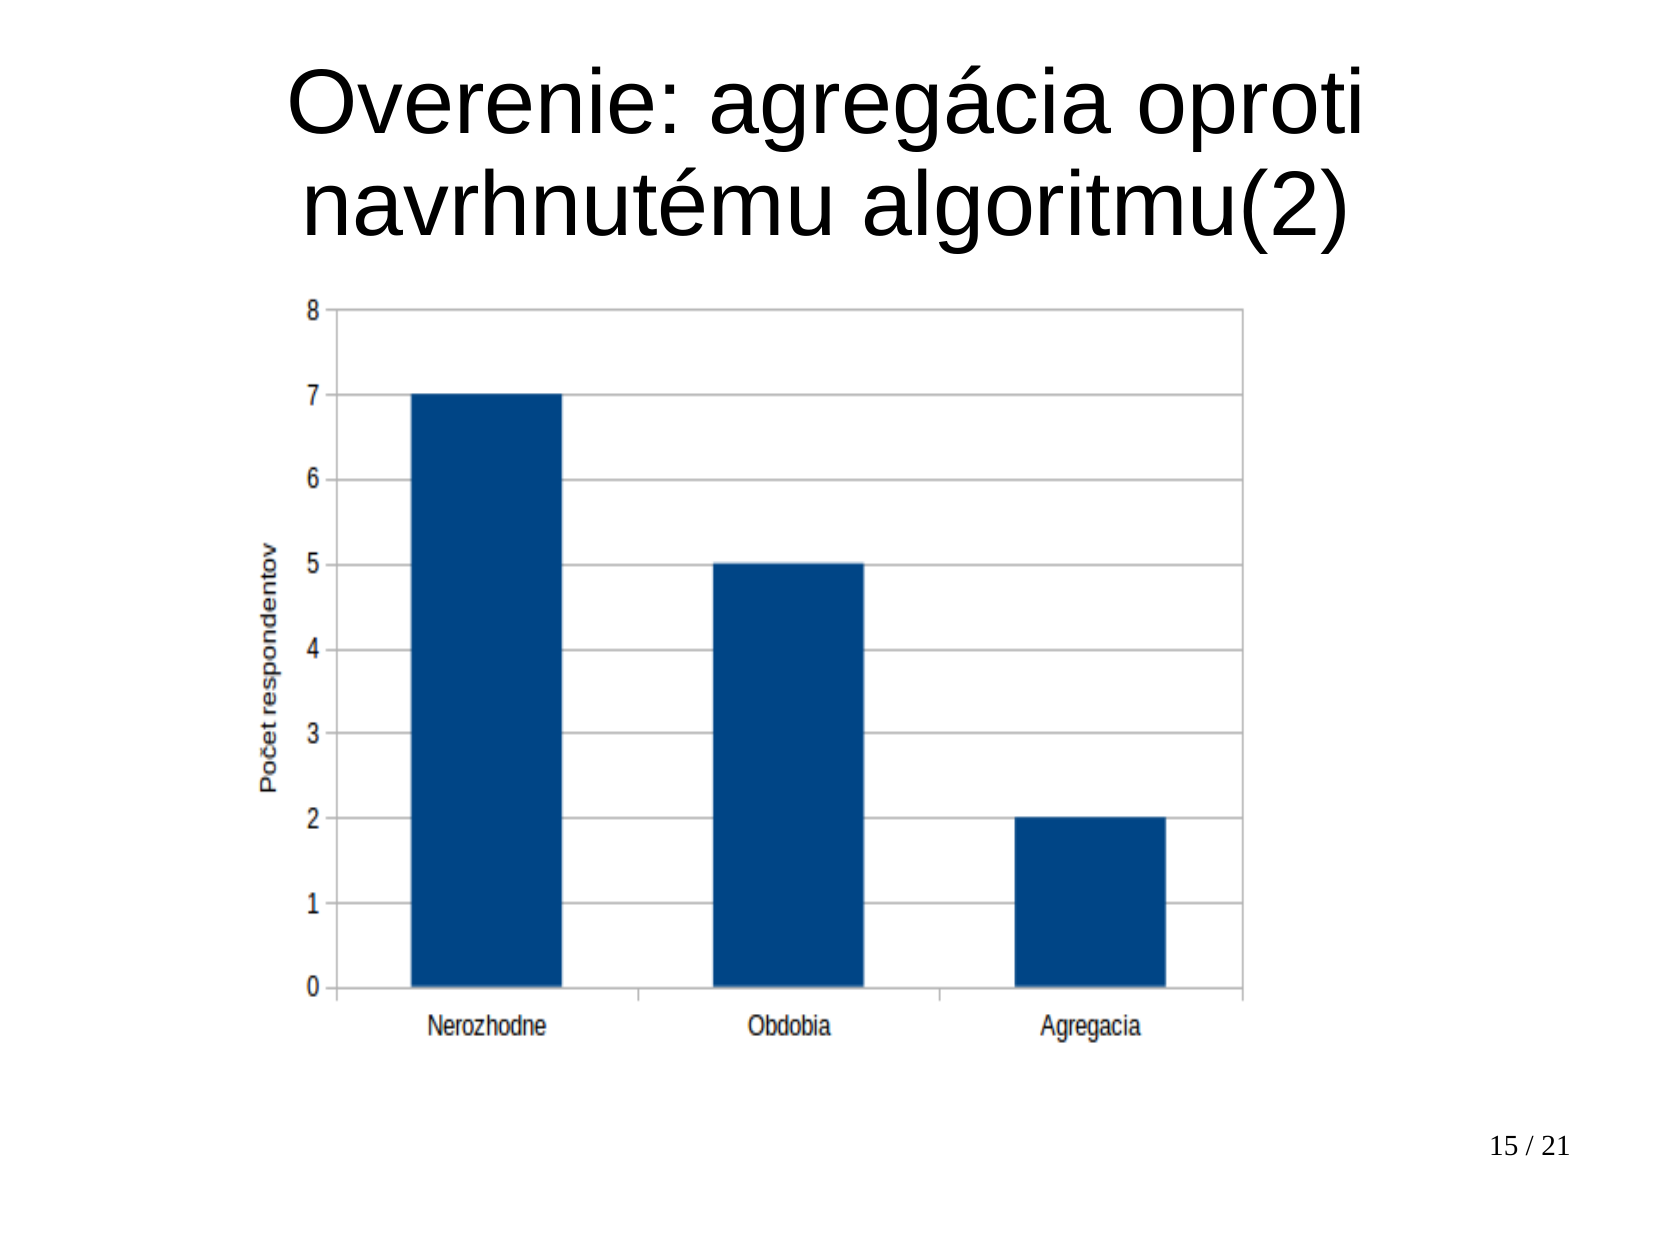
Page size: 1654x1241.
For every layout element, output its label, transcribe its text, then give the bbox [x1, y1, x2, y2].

picture [221, 277, 1263, 1059]
title Overenie: agregácia oproti navrhnutému algoritmu(2) [82, 49, 1571, 257]
